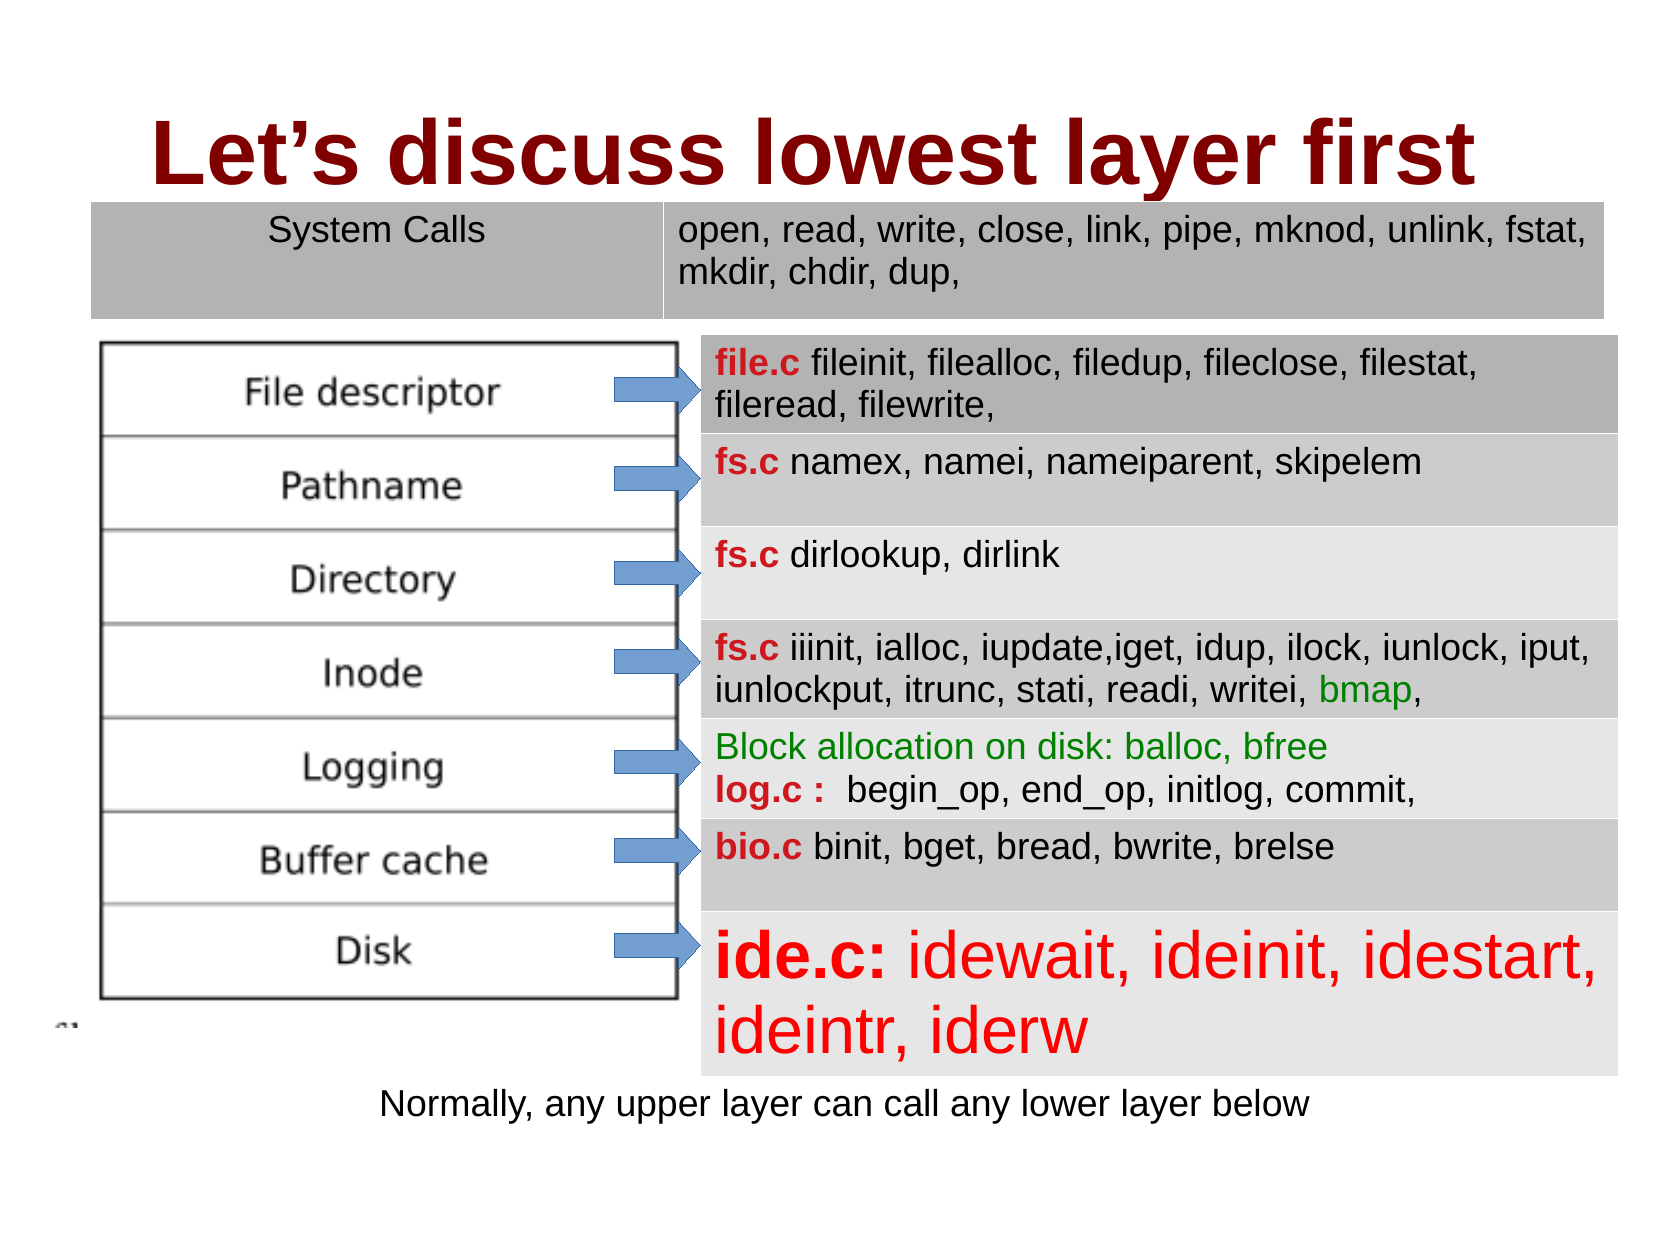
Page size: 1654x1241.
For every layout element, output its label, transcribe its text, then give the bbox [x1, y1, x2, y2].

table_header file.c fileinit, filealloc, filedup, fileclose, filestat, fileread, filewrite, [701, 335, 1618, 433]
table_cell fs.c namex, namei, nameiparent, skipelem [701, 434, 1618, 526]
table_cell Block allocation on disk: balloc, bfree log.c : begin_op, end_op, initlog, commit, [701, 719, 1618, 818]
text_box [614, 827, 701, 875]
text_box [614, 366, 701, 414]
text_box [614, 637, 701, 686]
text_box [614, 738, 701, 786]
text_box [614, 549, 701, 597]
text_box [614, 921, 701, 969]
table_cell fs.c dirlookup, dirlink [701, 527, 1618, 619]
text_box [614, 454, 701, 503]
table_header open, read, write, close, link, pipe, mknod, unlink, fstat, mkdir, chdir, dup, [664, 202, 1604, 319]
text_box Normally, any upper layer can call any lower layer below [165, 1074, 1524, 1132]
table_cell ide.c: idewait, ideinit, idestart, ideintr, iderw [701, 912, 1618, 1076]
table_cell bio.c binit, bget, bread, bwrite, brelse [701, 819, 1618, 911]
title Let’s discuss lowest layer first [82, 49, 1571, 257]
table_header System Calls [91, 202, 663, 319]
table_cell fs.c iiinit, ialloc, iupdate,iget, idup, ilock, iunlock, iput, iunlockput, itrunc, stati, readi, writei, bmap, [701, 620, 1618, 718]
picture [47, 310, 726, 1028]
